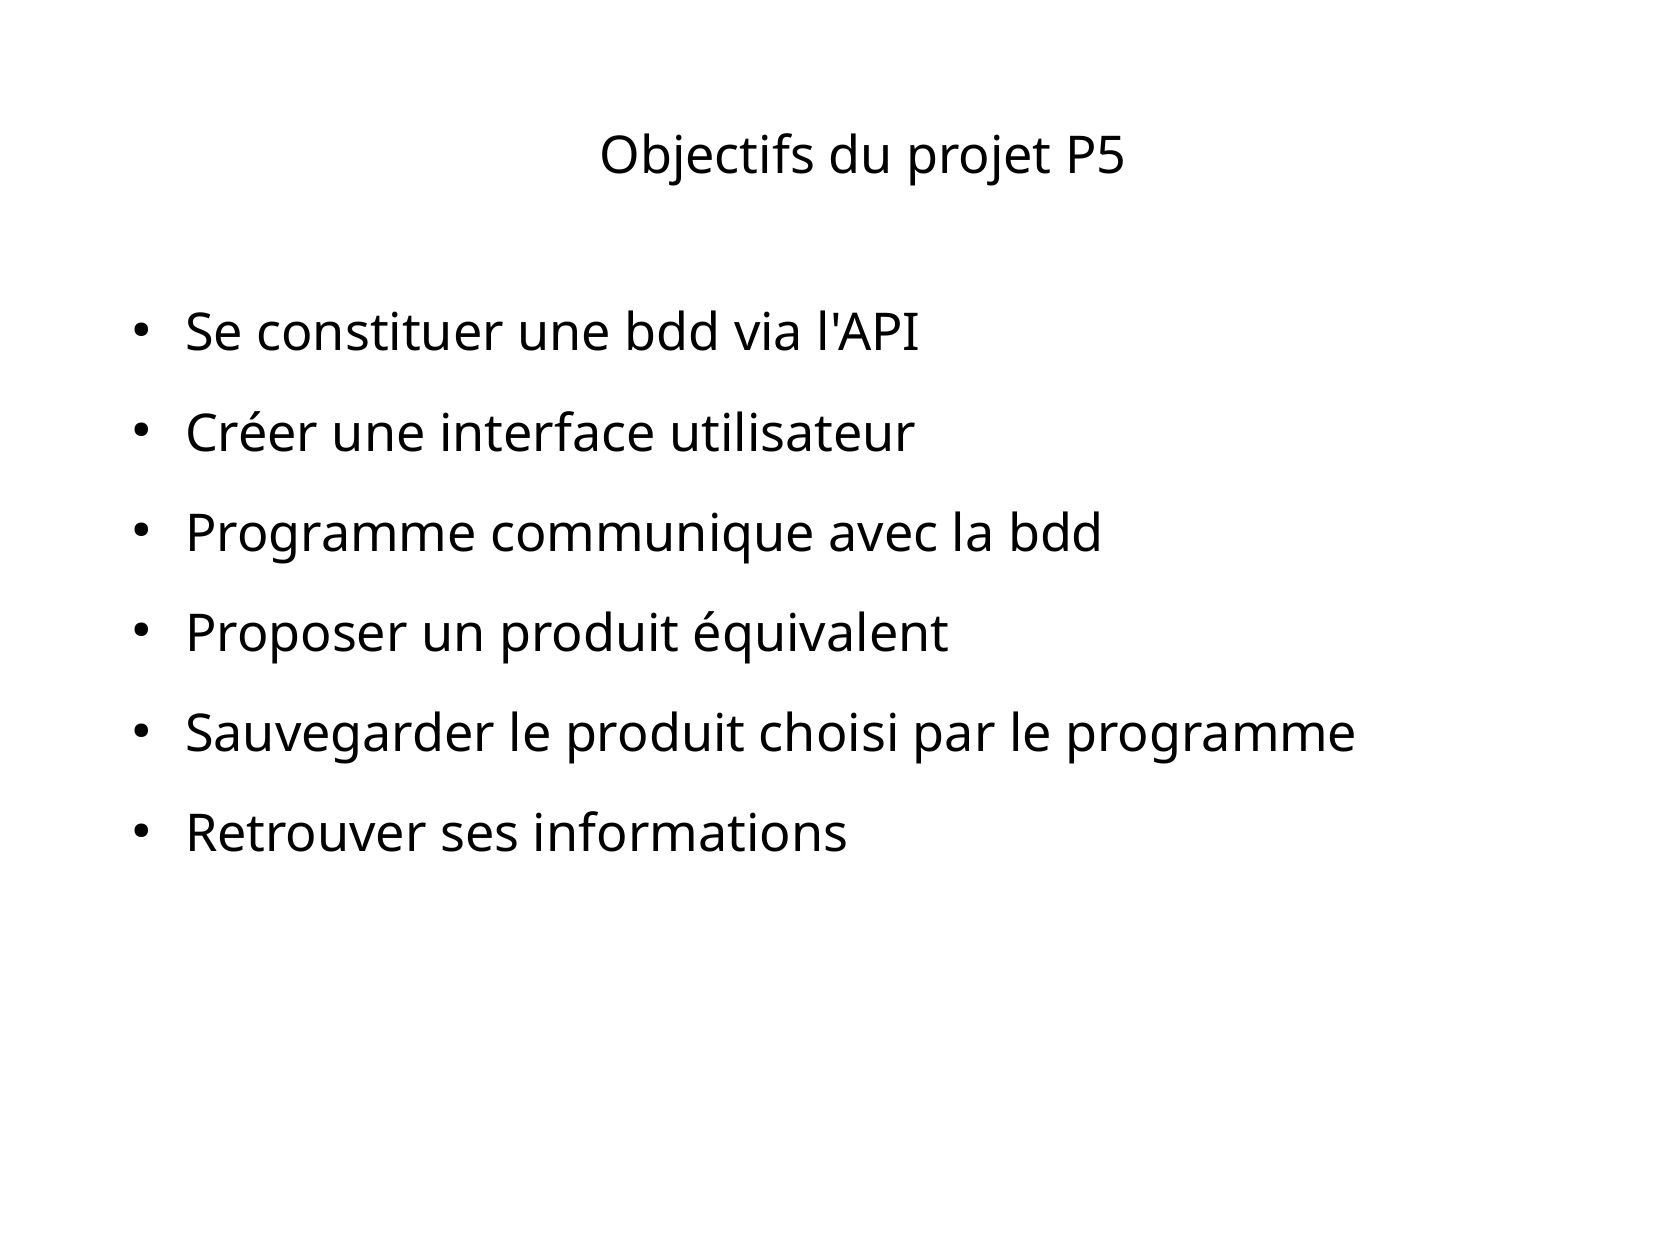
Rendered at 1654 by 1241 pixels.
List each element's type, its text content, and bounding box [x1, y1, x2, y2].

title Objectifs du projet P5 [82, 49, 1571, 257]
list Se constituer une bdd via l'API Créer une interface utilisateur Programme communique avec la bdd Proposer un produit équivalent Sauvegarder le produit choisi par le programme Retrouver ses informations [76, 295, 1565, 1015]
